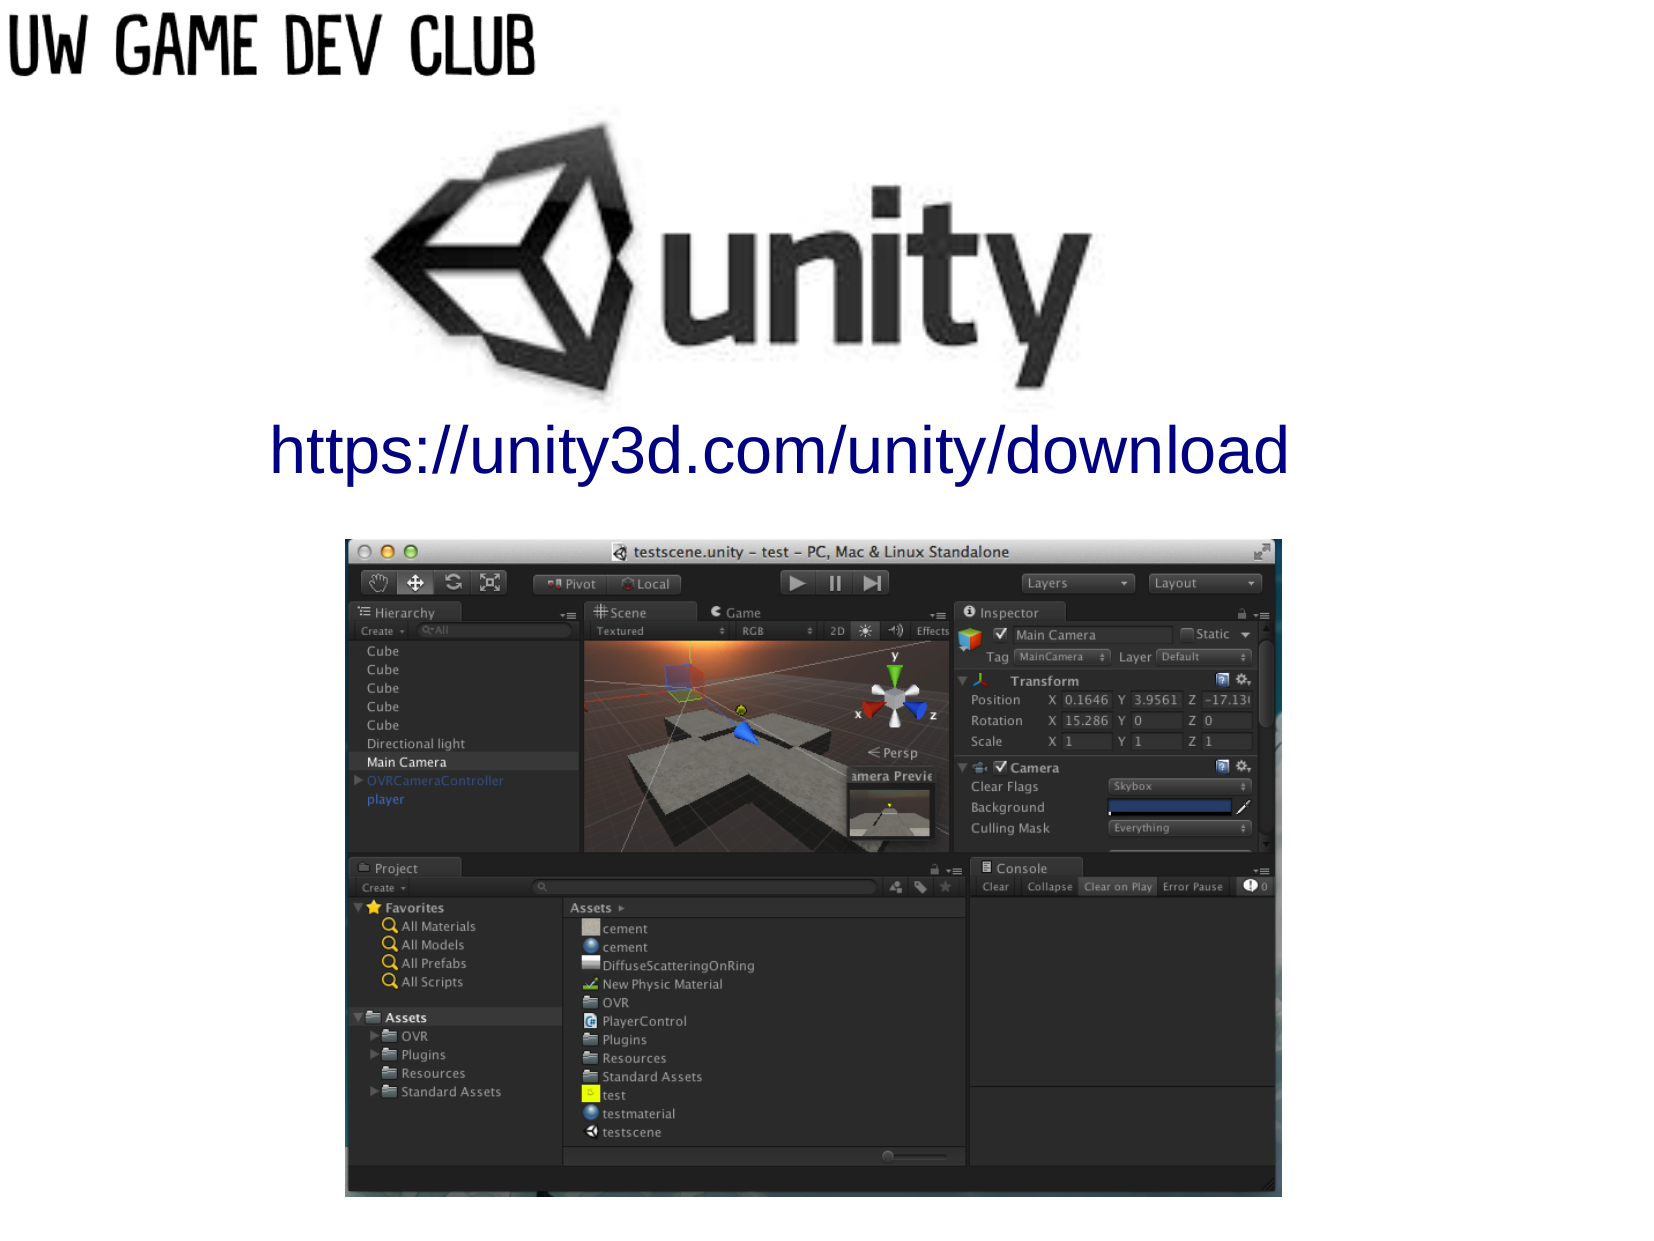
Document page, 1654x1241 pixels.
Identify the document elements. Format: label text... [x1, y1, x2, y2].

picture [315, 496, 1282, 1197]
text_box https://unity3d.com/unity/download [255, 405, 1381, 496]
picture [2, 0, 1141, 405]
